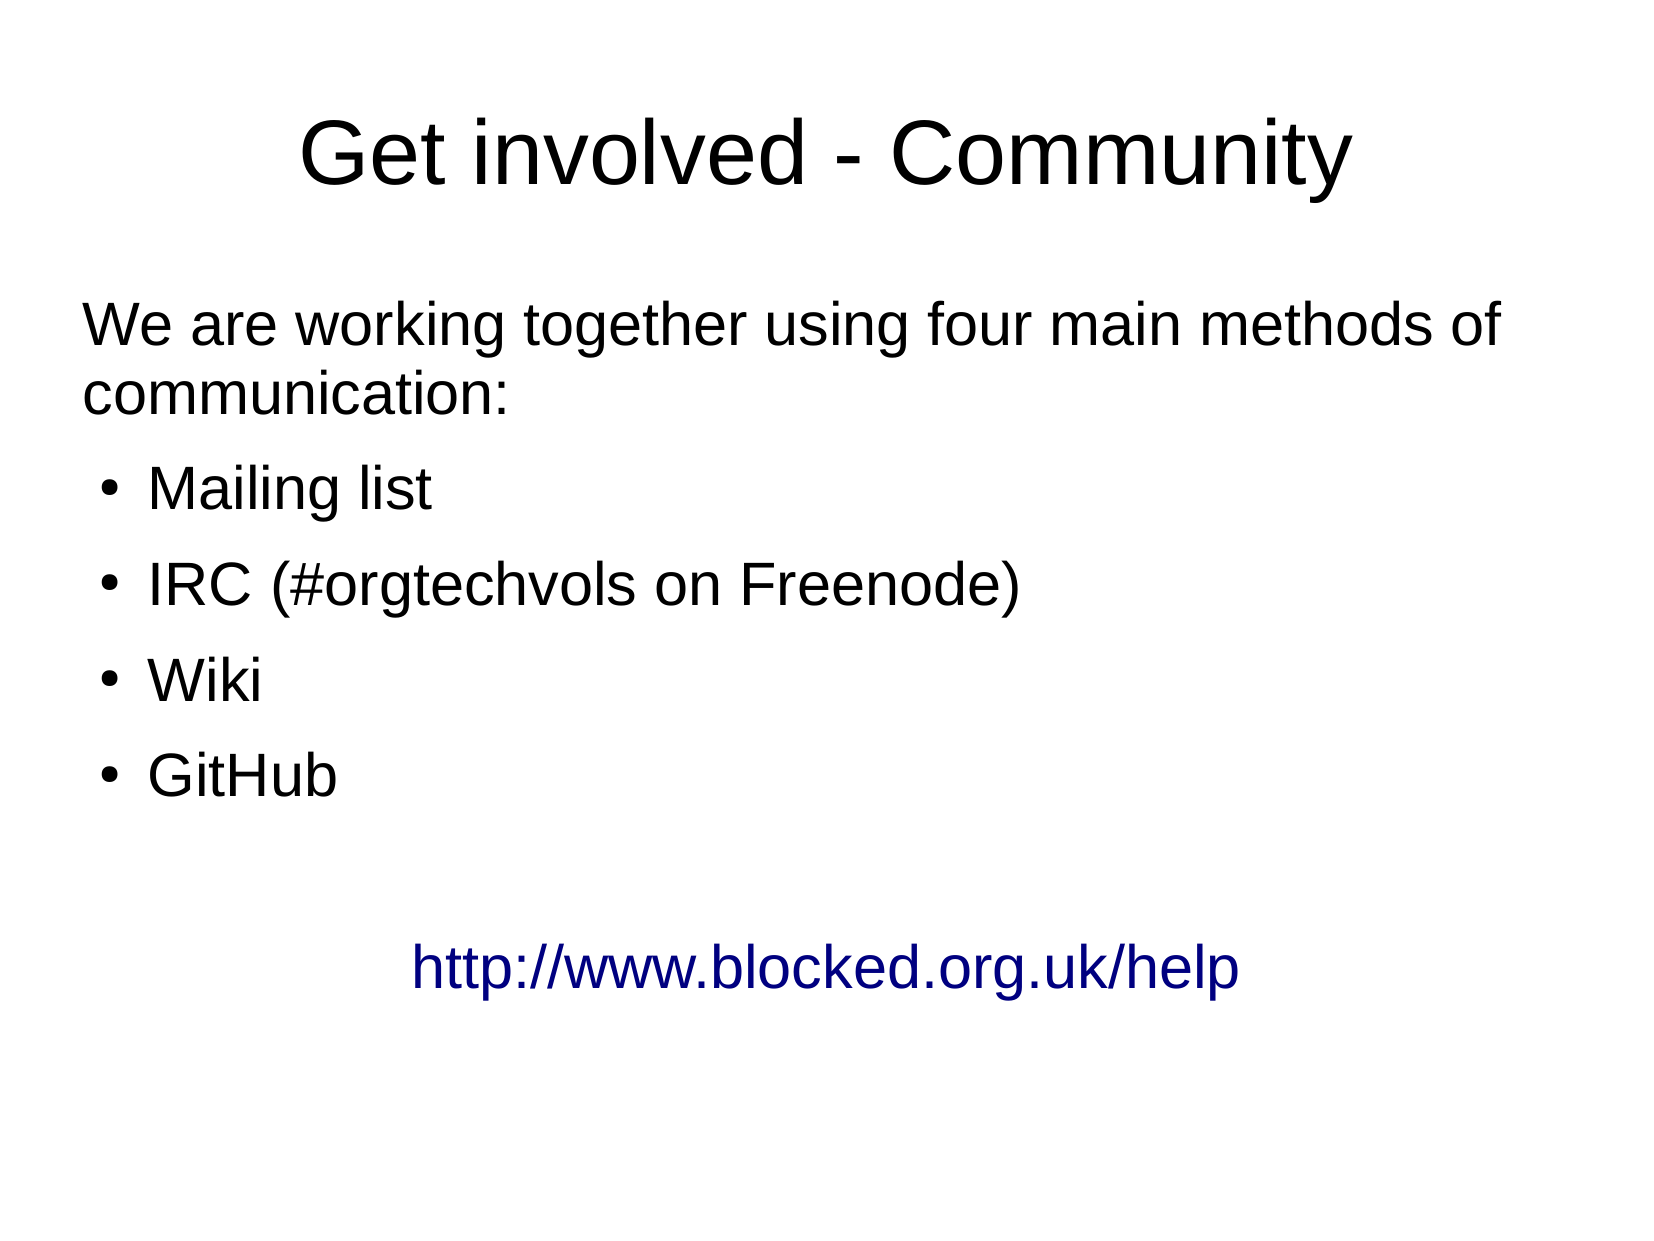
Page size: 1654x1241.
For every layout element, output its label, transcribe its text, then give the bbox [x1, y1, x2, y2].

title Get involved - Community [82, 49, 1571, 257]
list We are working together using four main methods of communication: Mailing list IRC (#orgtechvols on Freenode) Wiki GitHub http://www.blocked.org.uk/help [82, 290, 1571, 1010]
